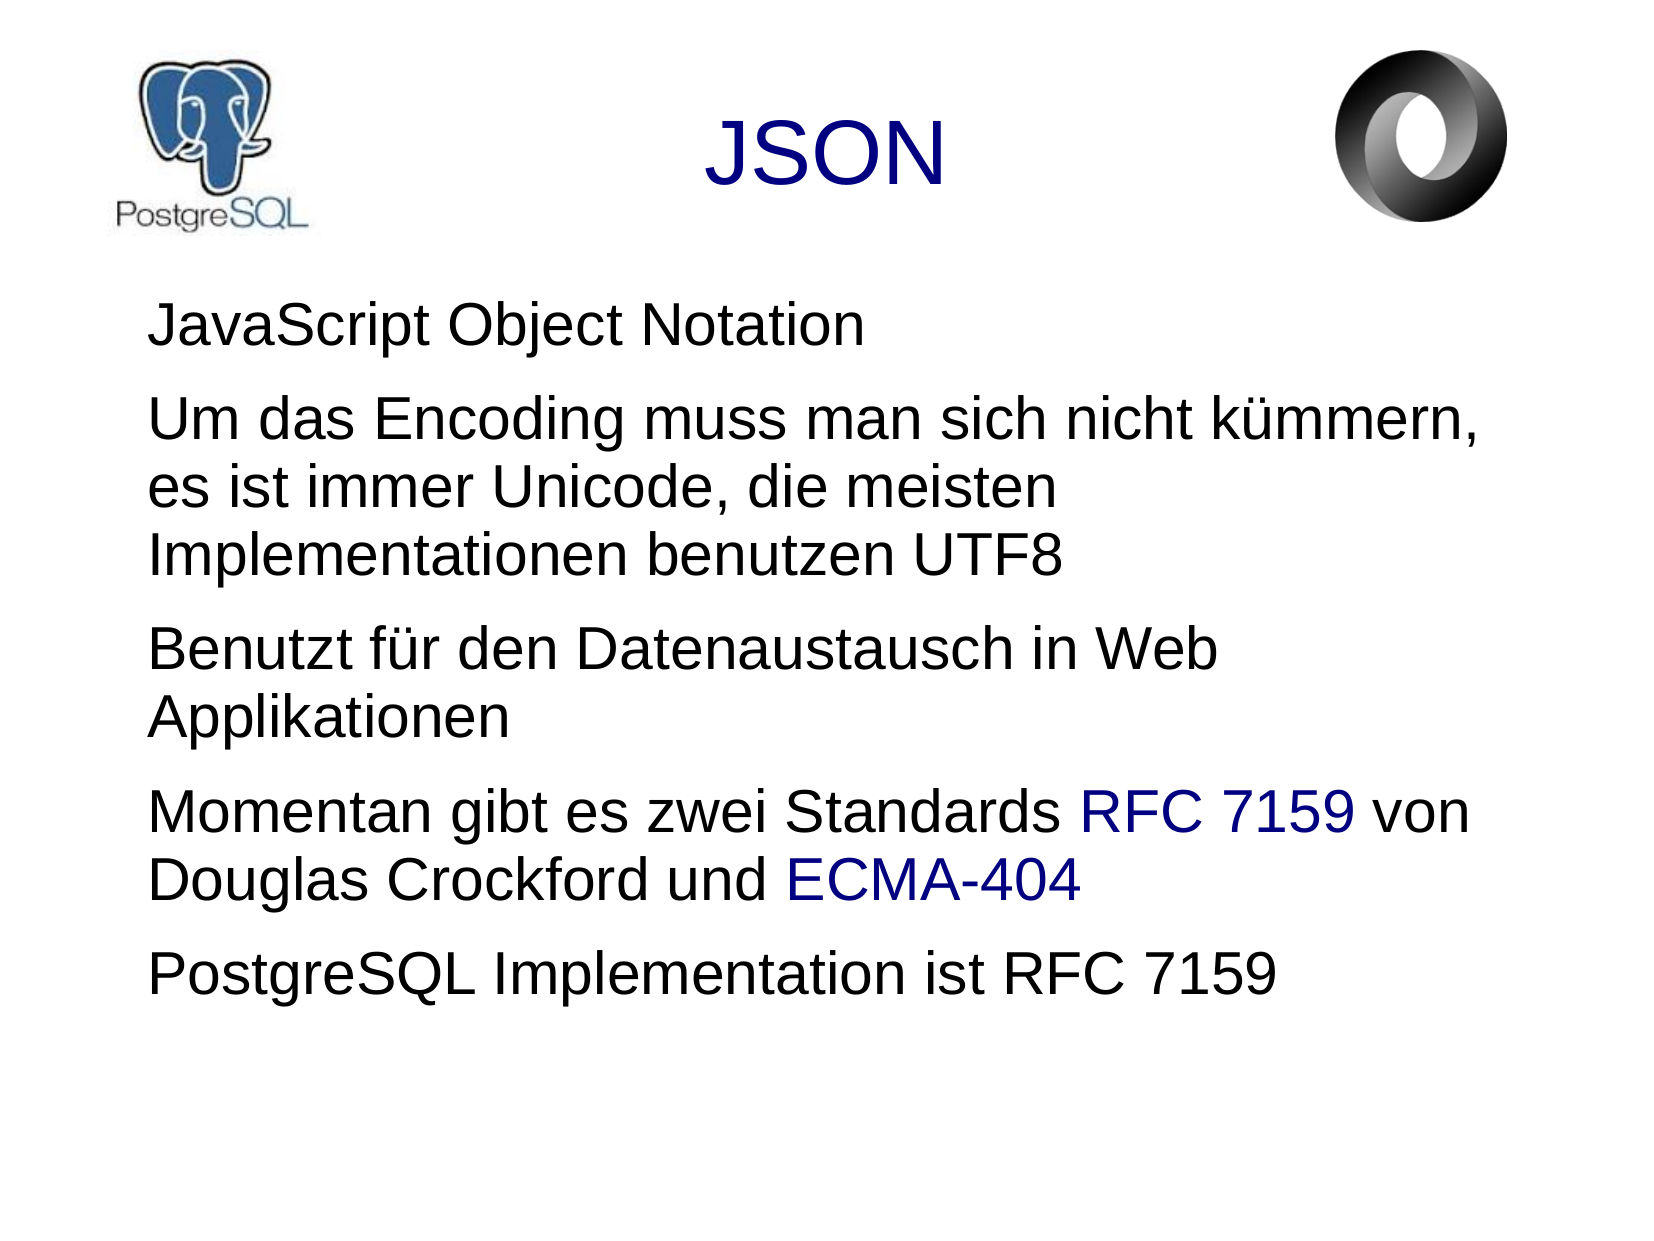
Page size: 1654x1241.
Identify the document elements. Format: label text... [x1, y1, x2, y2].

picture [58, 50, 356, 237]
picture [1335, 50, 1507, 222]
list JavaScript Object Notation Um das Encoding muss man sich nicht kümmern, es ist immer Unicode, die meisten Implementationen benutzen UTF8 Benutzt für den Datenaustausch in Web Applikationen Momentan gibt es zwei Standards RFC 7159 von Douglas Crockford und ECMA-404 PostgreSQL Implementation ist RFC 7159 [82, 290, 1538, 1010]
title JSON [82, 49, 1571, 257]
